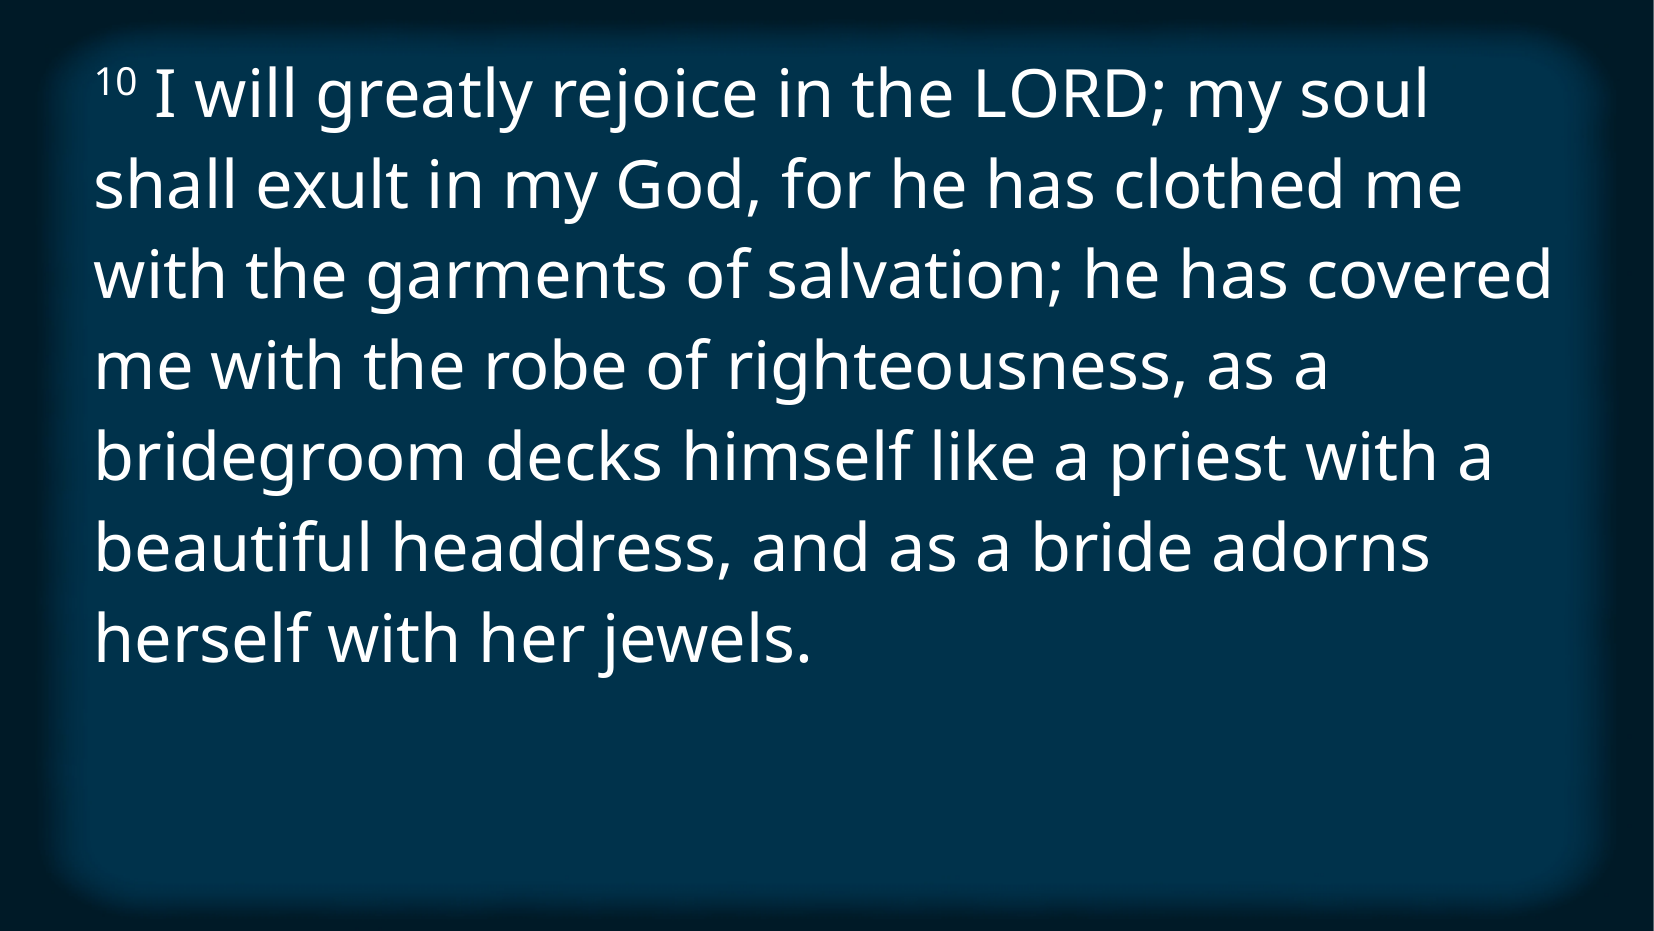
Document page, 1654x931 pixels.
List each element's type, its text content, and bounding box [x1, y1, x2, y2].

picture [0, 0, 1654, 931]
text_box 10 I will greatly rejoice in the LORD; my soul shall exult in my God, for he has clothed me with the garments of salvation; he has covered me with the robe of righteousness, as a bridegroom decks himself like a priest with a beautiful headdress, and as a bride adorns herself with her jewels. [60, 38, 1591, 676]
